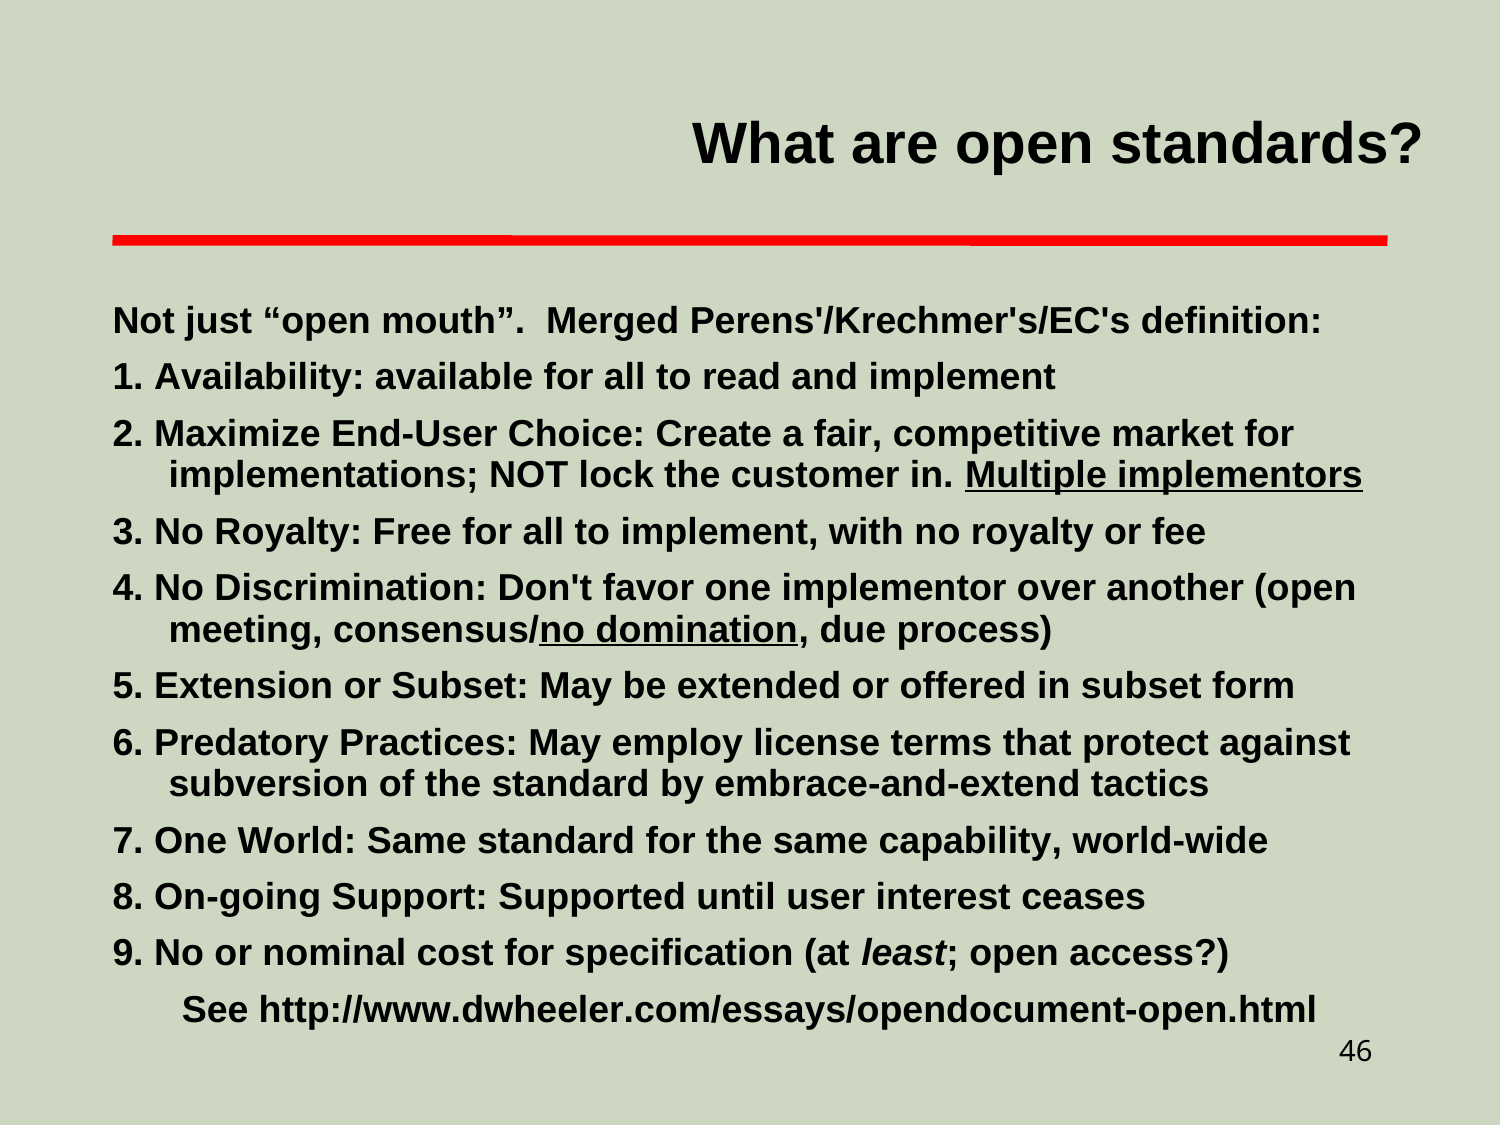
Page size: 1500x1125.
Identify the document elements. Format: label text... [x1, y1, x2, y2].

title What are open standards? [375, 74, 1426, 213]
list Not just “open mouth”. Merged Perens'/Krechmer's/EC's definition: 1. Availability: available for all to read and implement 2. Maximize End-User Choice: Create a fair, competitive market for implementations; NOT lock the customer in. Multiple implementors 3. No Royalty: Free for all to implement, with no royalty or fee 4. No Discrimination: Don't favor one implementor over another (open meeting, consensus/no domination, due process) 5. Extension or Subset: May be extended or offered in subset form 6. Predatory Practices: May employ license terms that protect against subversion of the standard by embrace-and-extend tactics 7. One World: Same standard for the same capability, world-wide 8. On-going Support: Supported until user interest ceases 9. No or nominal cost for specification (at least; open access?) See http://www.dwheeler.com/essays/opendocument-open.html [112, 299, 1388, 1111]
